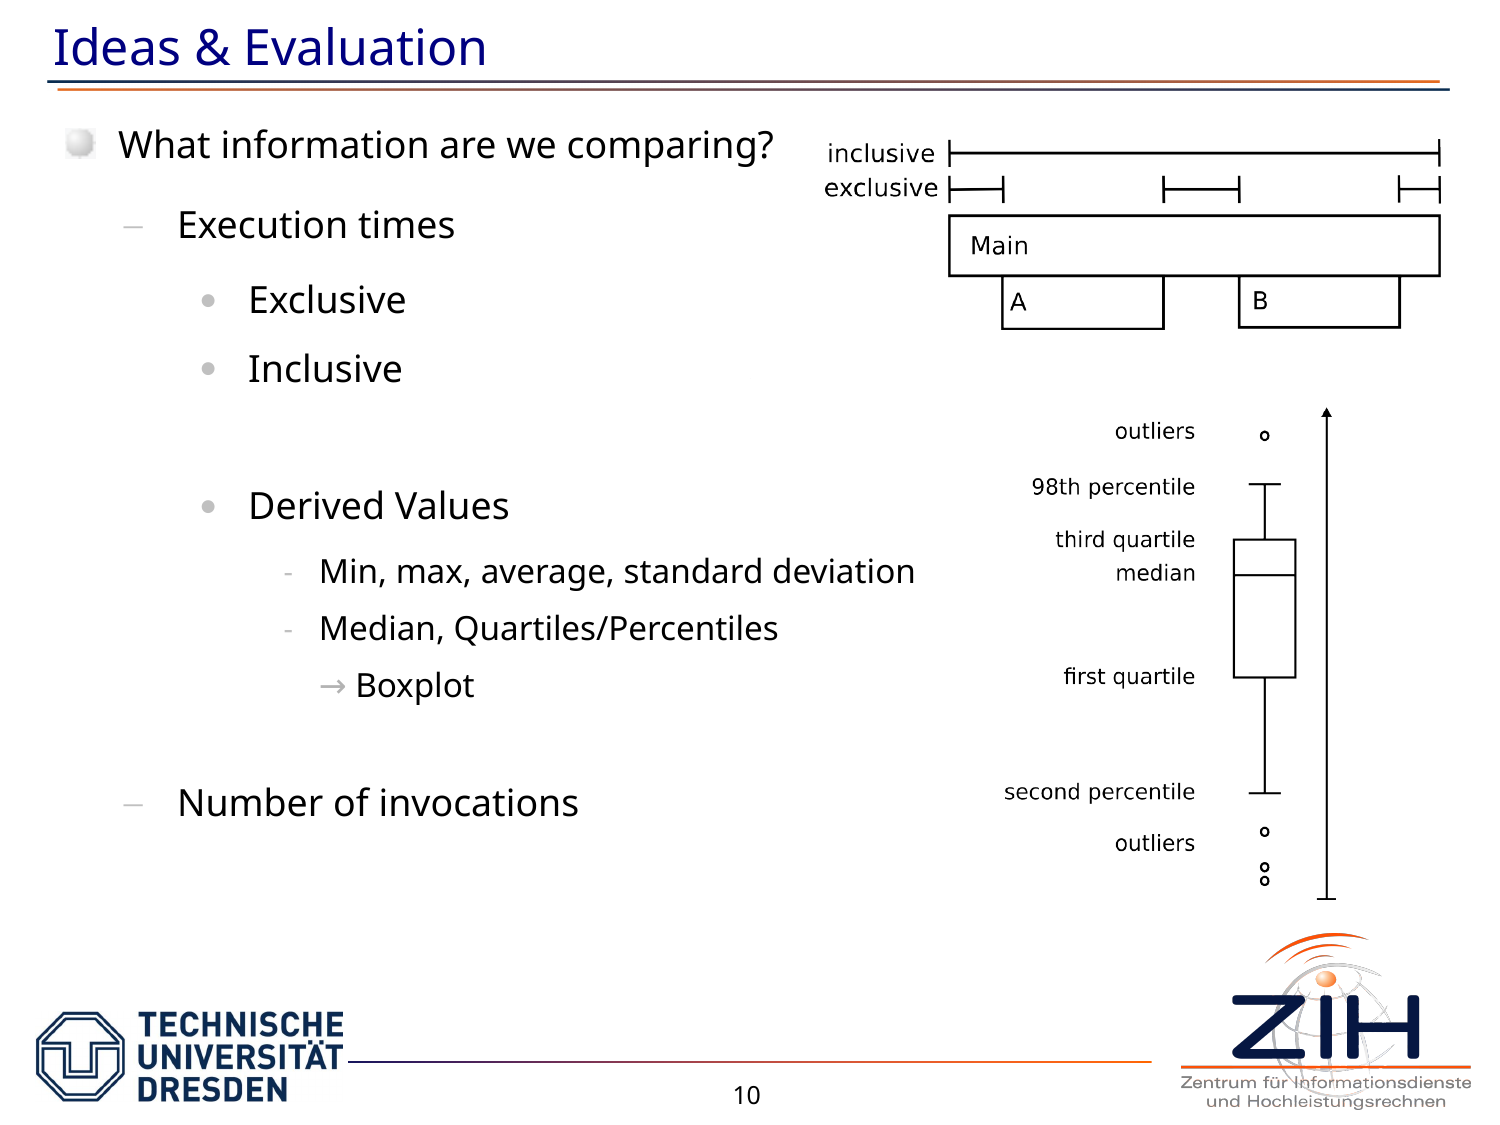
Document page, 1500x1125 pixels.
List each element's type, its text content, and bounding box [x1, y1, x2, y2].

title Ideas & Evaluation [53, 12, 1453, 81]
picture [1005, 407, 1336, 901]
picture [35, 1011, 343, 1102]
picture [47, 80, 1450, 91]
list What information are we comparing? Execution times Exclusive Inclusive Derived Values Min, max, average, standard deviation Median, Quartiles/Percentiles → Boxplot Number of invocations [29, 118, 1418, 771]
picture [1181, 933, 1471, 1110]
picture [825, 139, 1441, 330]
